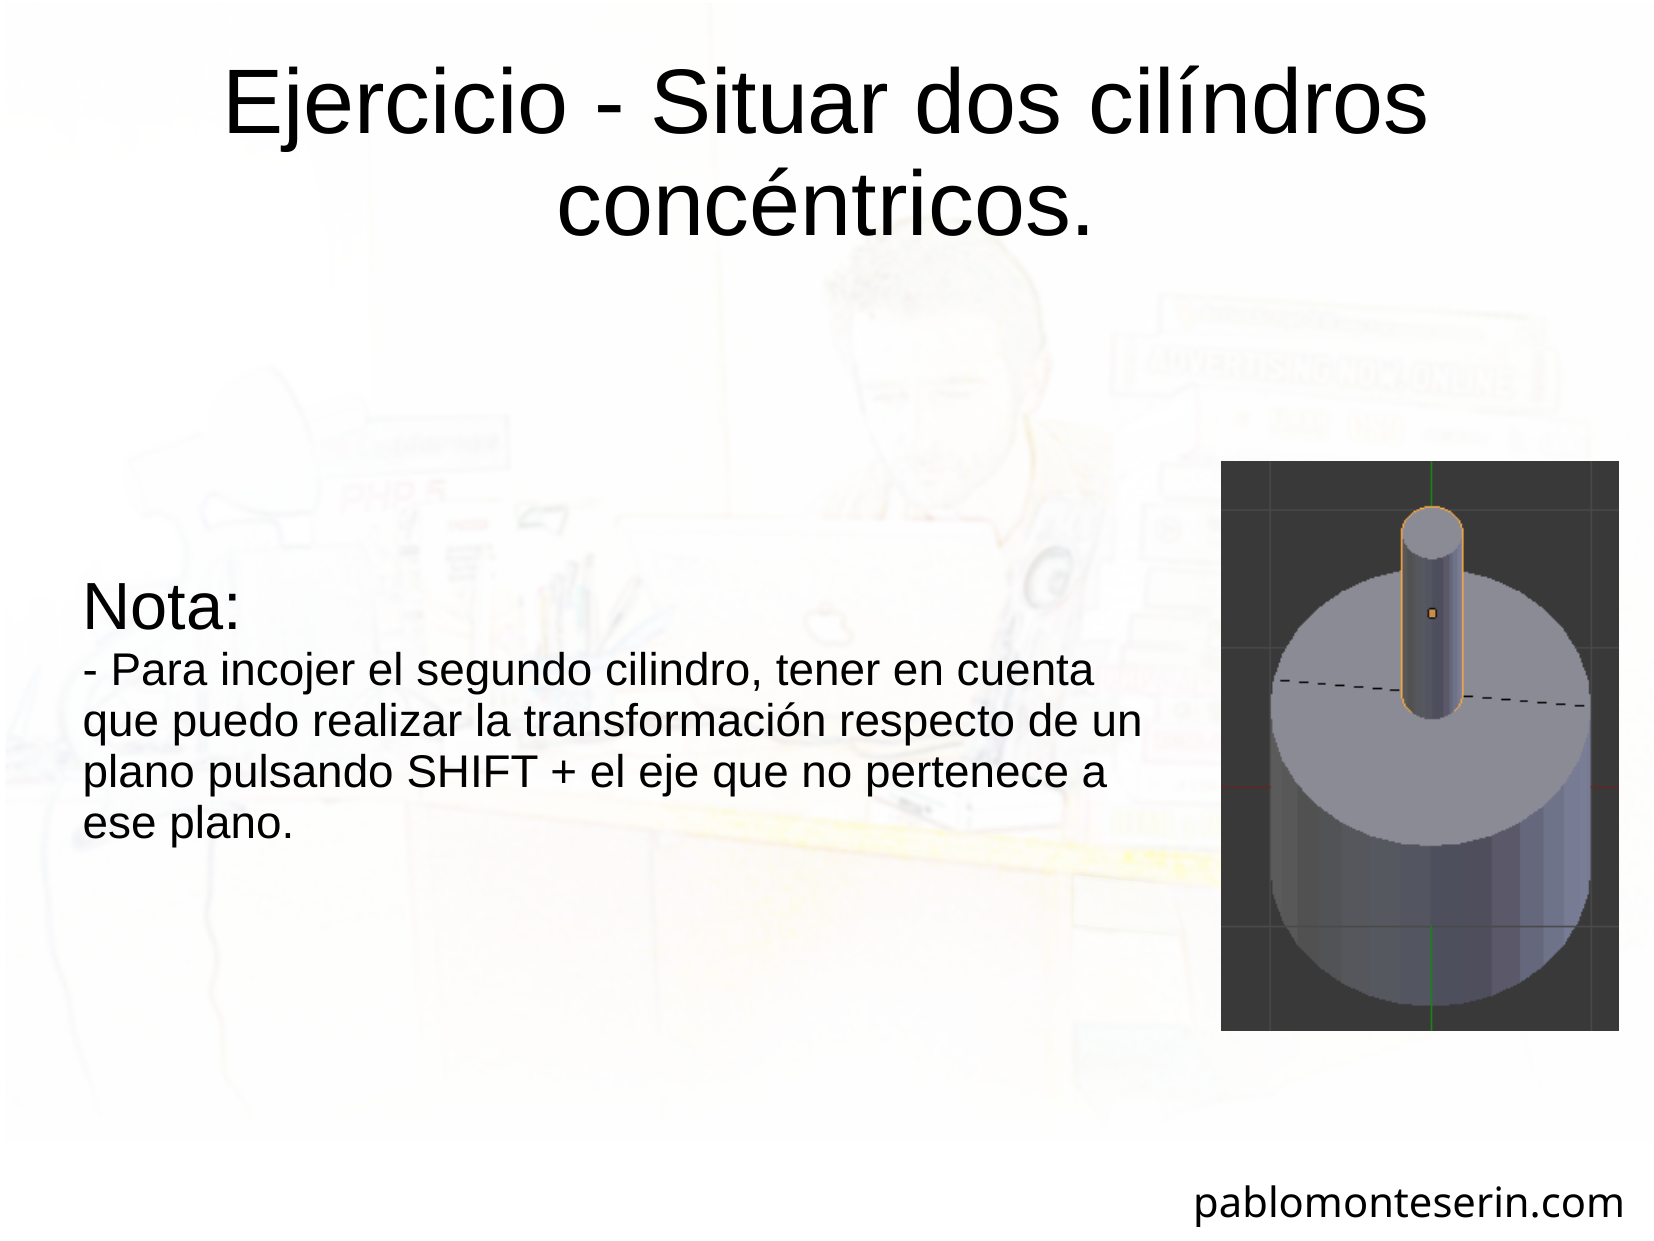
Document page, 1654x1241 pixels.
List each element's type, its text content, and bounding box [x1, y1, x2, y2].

text_box Nota: - Para incojer el segundo cilindro, tener en cuenta que puedo realizar la transformación respecto de un plano pulsando SHIFT + el eje que no pertenece a ese plano. [82, 349, 1152, 1069]
title Ejercicio - Situar dos cilíndros concéntricos. [82, 49, 1571, 257]
picture [5, 3, 1654, 1241]
